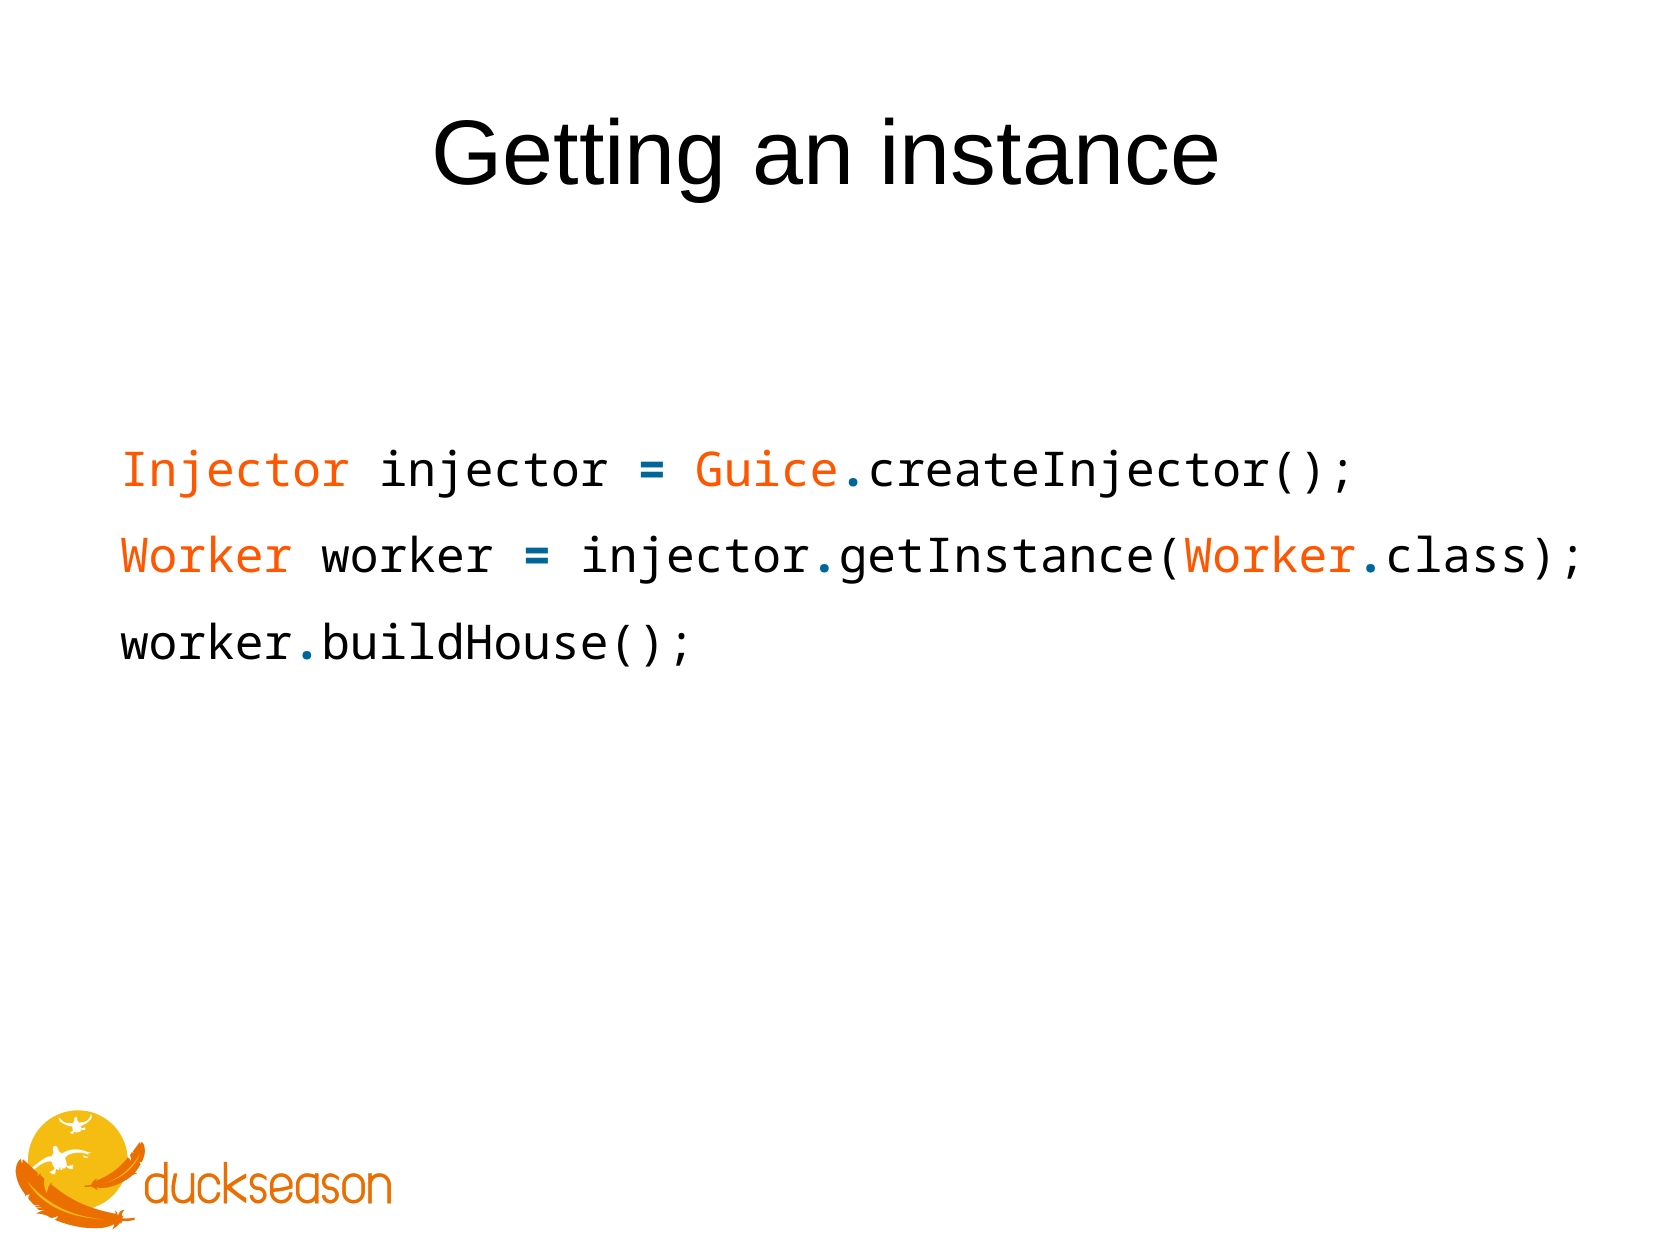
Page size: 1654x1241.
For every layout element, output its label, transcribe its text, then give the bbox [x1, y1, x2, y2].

title Getting an instance [82, 49, 1571, 257]
list Injector injector = Guice.createInjector(); Worker worker = injector.getInstance(Worker.class); worker.buildHouse(); [120, 435, 1606, 736]
picture [15, 1110, 391, 1231]
